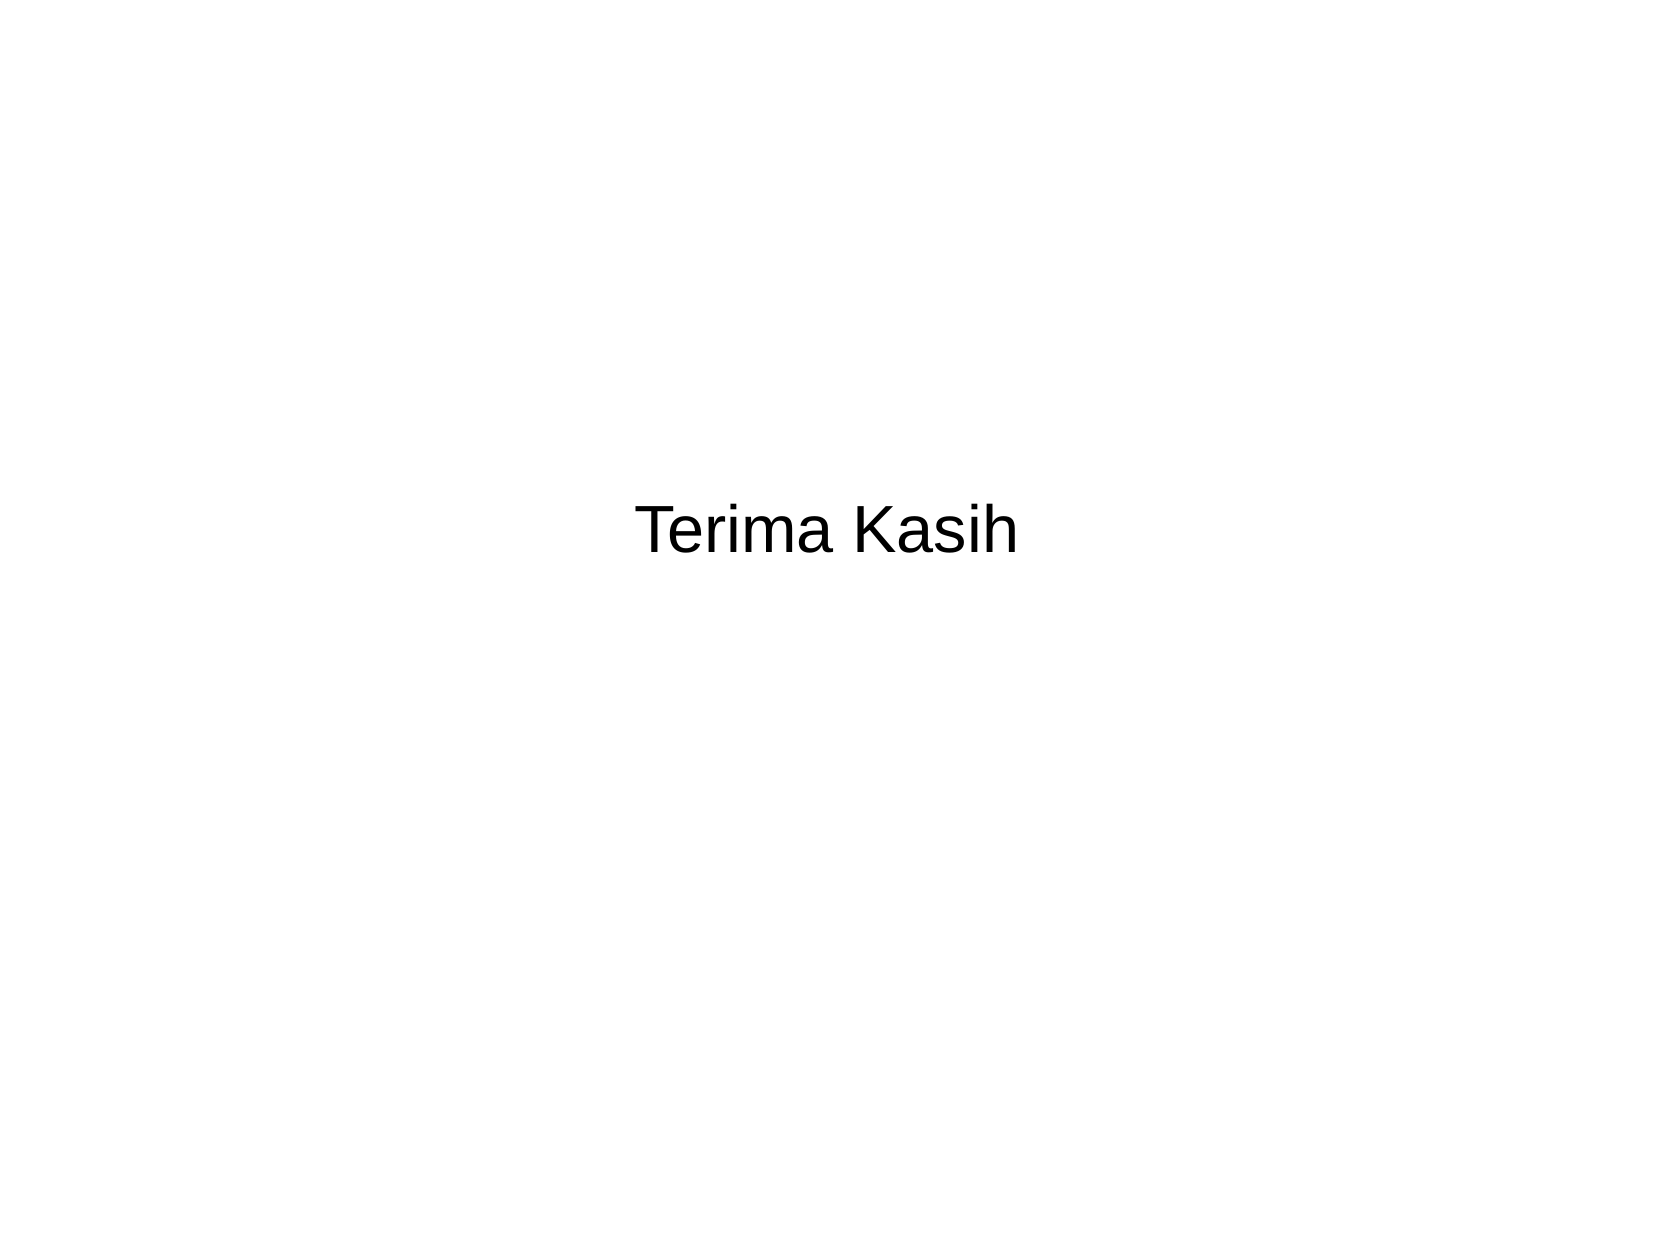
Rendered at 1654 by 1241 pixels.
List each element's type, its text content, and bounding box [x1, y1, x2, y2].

subtitle Terima Kasih [82, 49, 1571, 1010]
